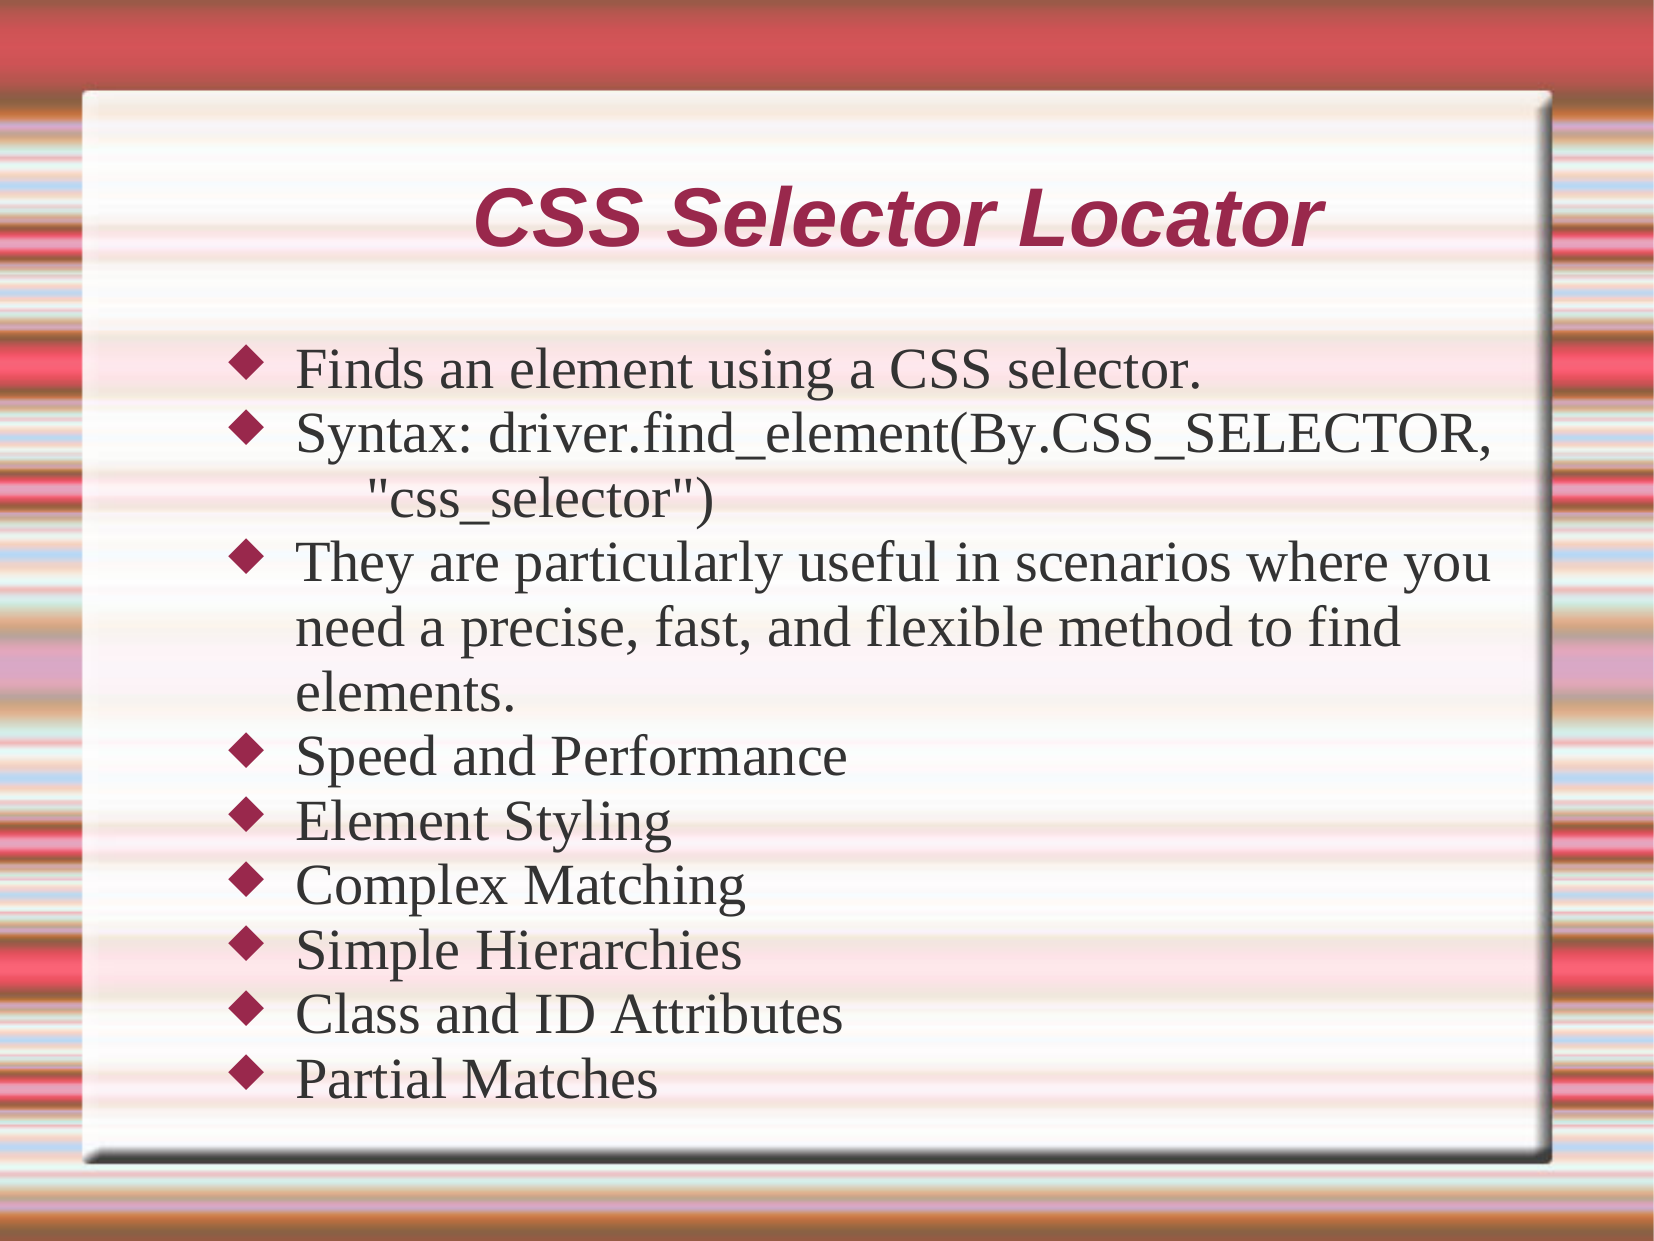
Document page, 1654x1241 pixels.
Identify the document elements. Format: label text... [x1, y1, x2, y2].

list Finds an element using a CSS selector. Syntax: driver.find_element(By.CSS_SELECTOR, "css_selector") They are particularly useful in scenarios where you need a precise, fast, and flexible method to find elements. Speed and Performance Element Styling Complex Matching Simple Hierarchies Class and ID Attributes Partial Matches [141, 271, 1523, 1124]
picture [0, 0, 1654, 1241]
title CSS Selector Locator [121, 114, 1534, 322]
